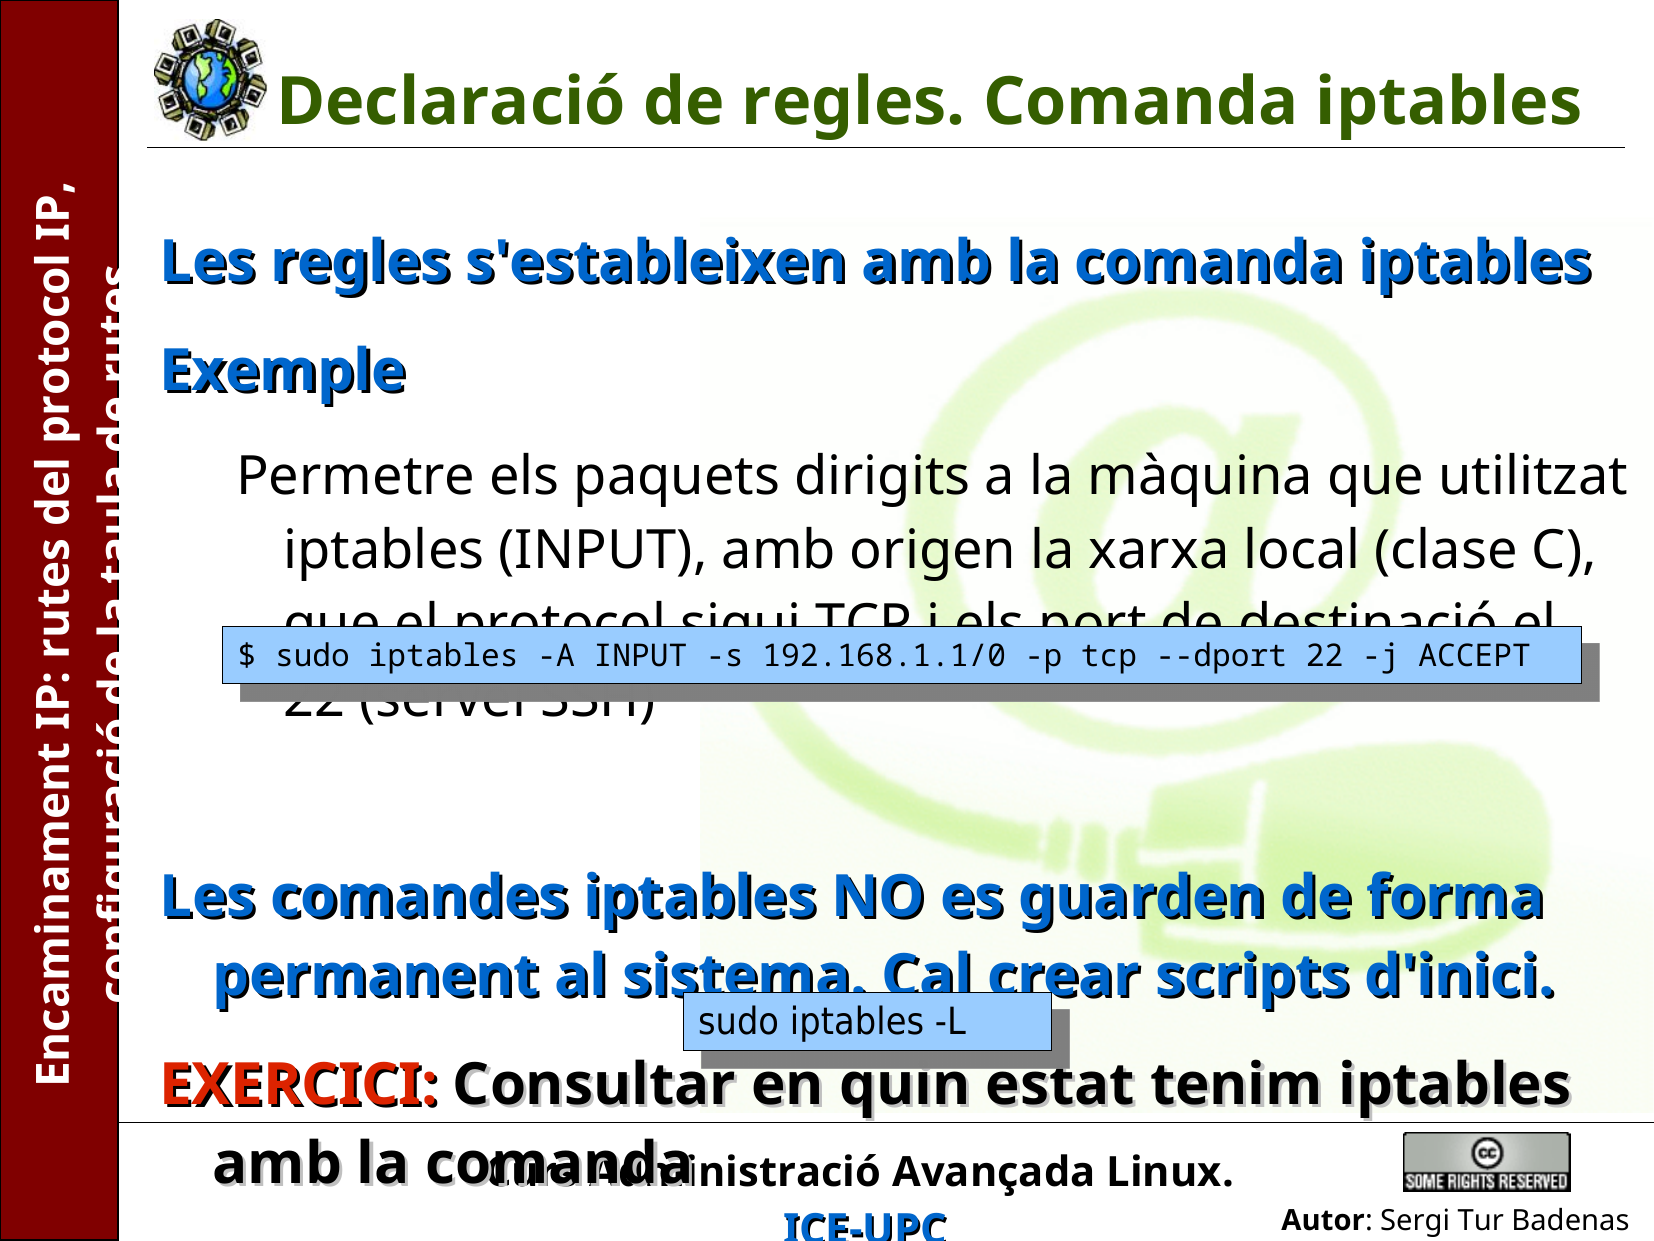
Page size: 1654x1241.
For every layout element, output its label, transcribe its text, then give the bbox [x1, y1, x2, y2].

picture [1403, 1132, 1571, 1192]
text_box sudo iptables -L [683, 992, 1052, 1051]
picture [700, 217, 1654, 1113]
text_box $ sudo iptables -A INPUT -s 192.168.1.1/0 -p tcp --dport 22 -j ACCEPT [222, 626, 1582, 683]
picture [1372, 1082, 1381, 1098]
picture [154, 19, 268, 142]
title Declaració de regles. Comanda iptables [230, 56, 1630, 141]
picture [853, 1082, 863, 1098]
list Les regles s'estableixen amb la comanda iptables Exemple Permetre els paquets dirigits a la màquina que utilitzat iptables (INPUT), amb origen la xarxa local (clase C), que el protocol sigui TCP i els port de destinació el 22 (servei SSH) Les comandes iptables NO es guarden de forma permanent al sistema. Cal crear scripts d'inici. EXERCICI: Consultar en quin estat tenim iptables amb la comanda [141, 219, 1630, 1055]
